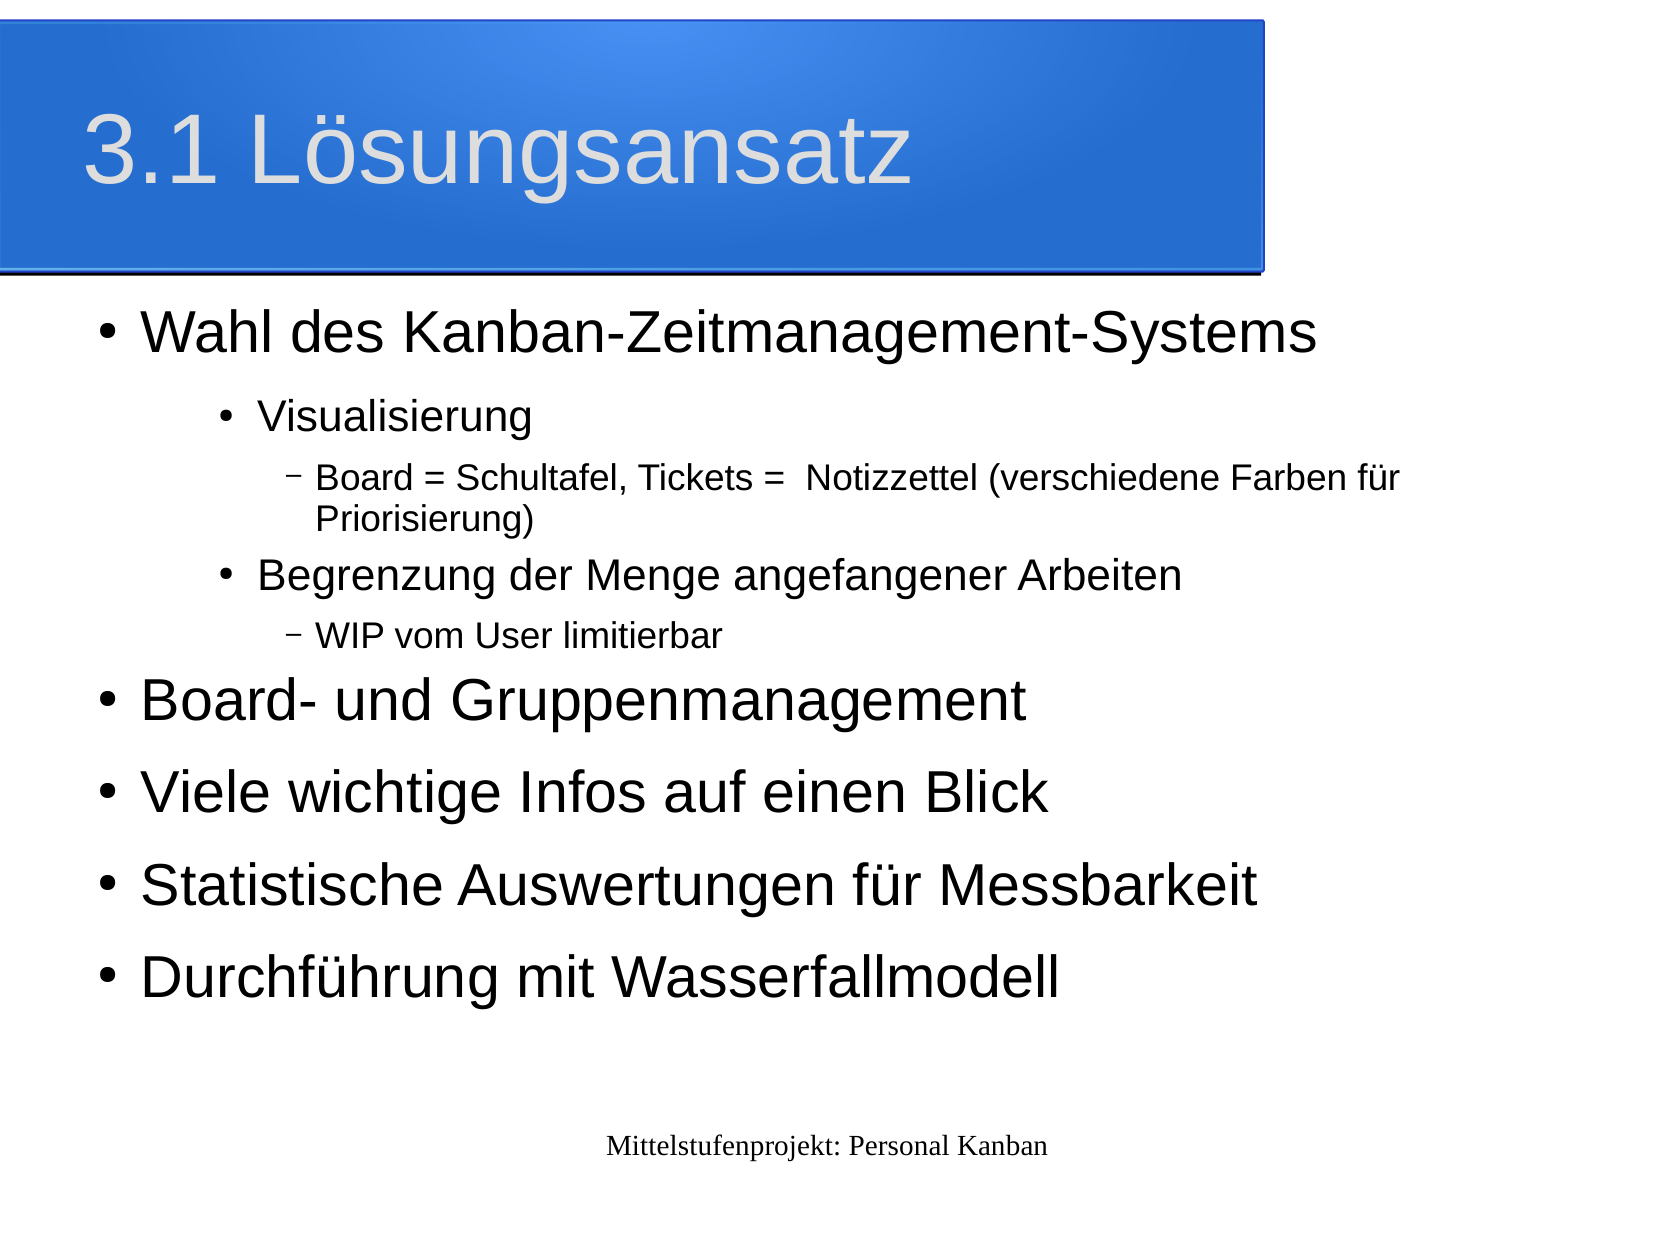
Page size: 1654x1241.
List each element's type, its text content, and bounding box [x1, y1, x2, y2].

title 3.1 Lösungsansatz [82, 47, 1235, 252]
list Wahl des Kanban-Zeitmanagement-Systems Visualisierung Board = Schultafel, Tickets = Notizzettel (verschiedene Farben für Priorisierung) Begrenzung der Menge angefangener Arbeiten WIP vom User limitierbar Board- und Gruppenmanagement Viele wichtige Infos auf einen Blick Statistische Auswertungen für Messbarkeit Durchführung mit Wasserfallmodell [82, 299, 1571, 1019]
